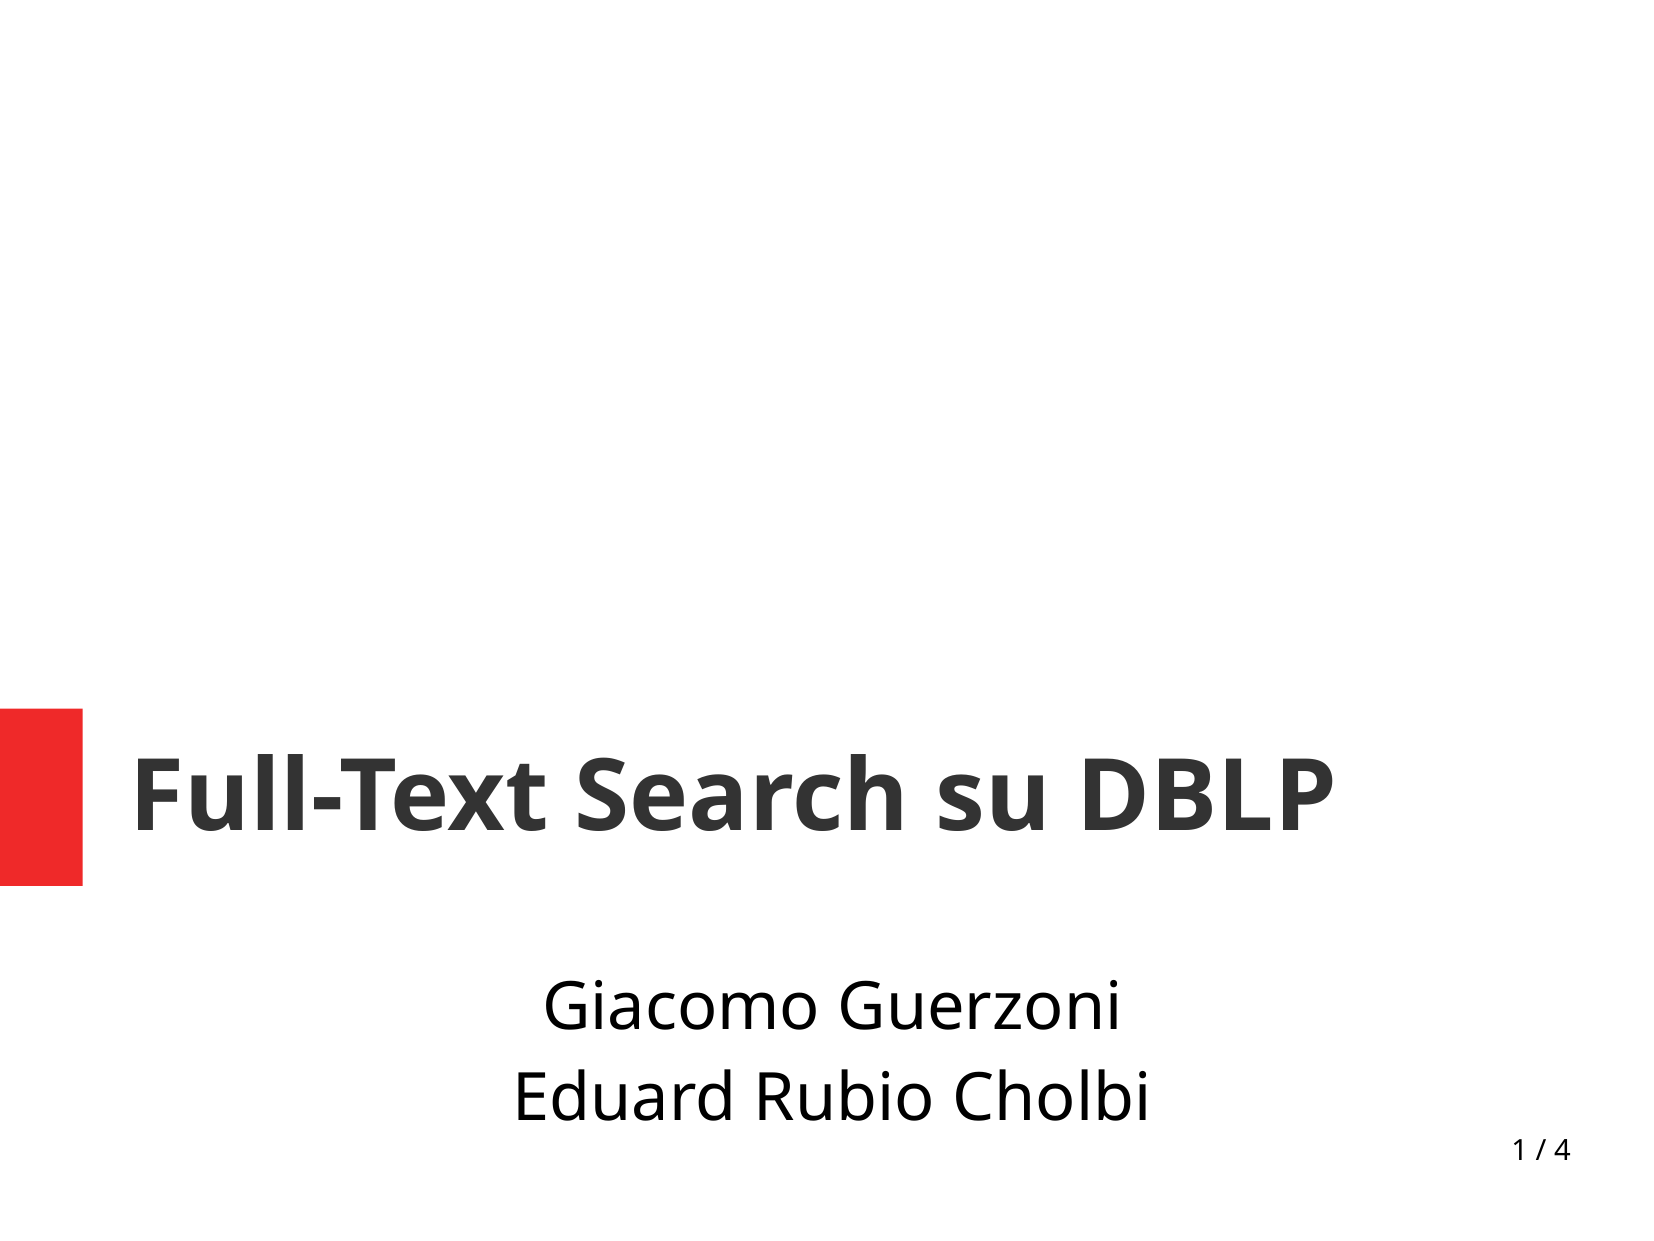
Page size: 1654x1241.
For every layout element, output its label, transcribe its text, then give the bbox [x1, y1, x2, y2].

title Full-Text Search su DBLP [129, 655, 1536, 928]
subtitle Giacomo Guerzoni Eduard Rubio Cholbi [129, 968, 1536, 1130]
